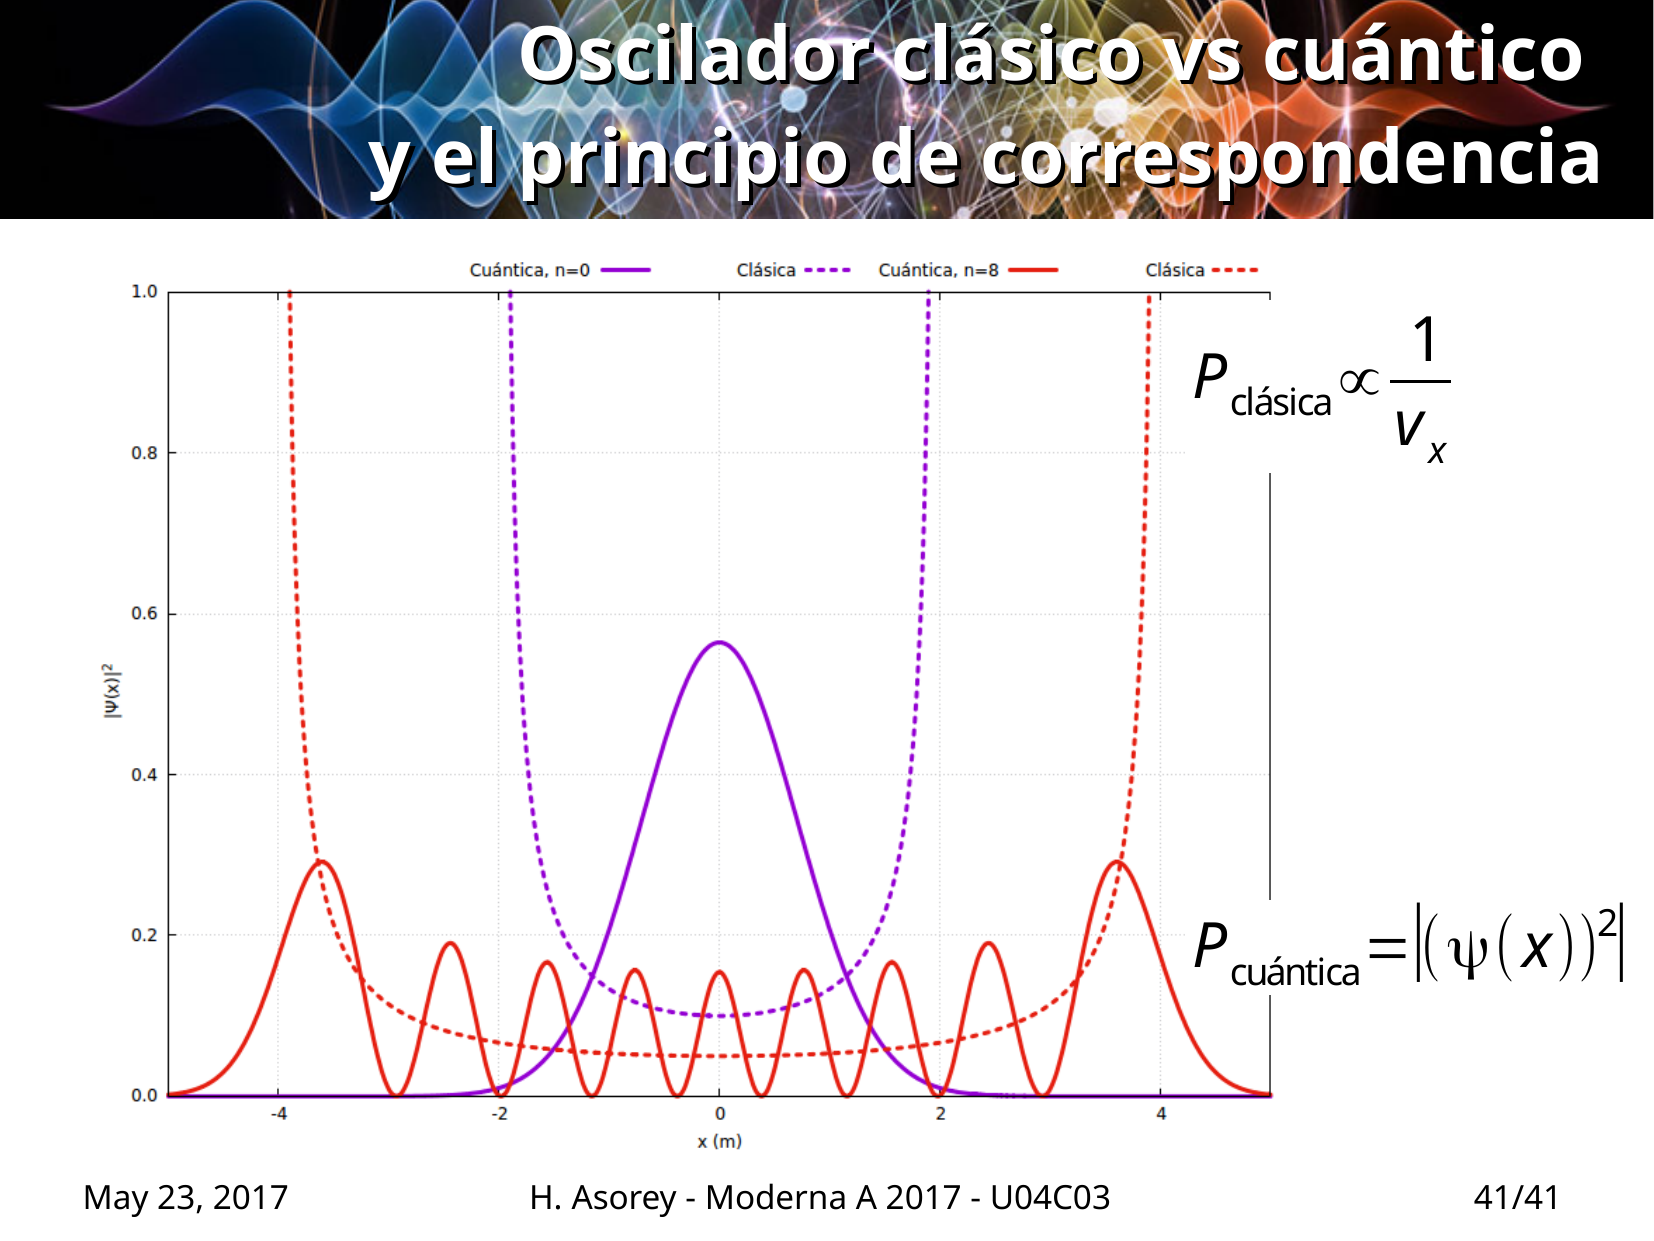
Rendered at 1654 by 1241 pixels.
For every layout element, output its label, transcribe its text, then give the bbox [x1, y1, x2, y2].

chart [1185, 300, 1460, 473]
title Oscilador clásico vs cuántico y el principio de correspondencia [45, 11, 1606, 195]
chart [1185, 900, 1640, 995]
picture [99, 254, 1292, 1156]
picture [0, 0, 1654, 219]
